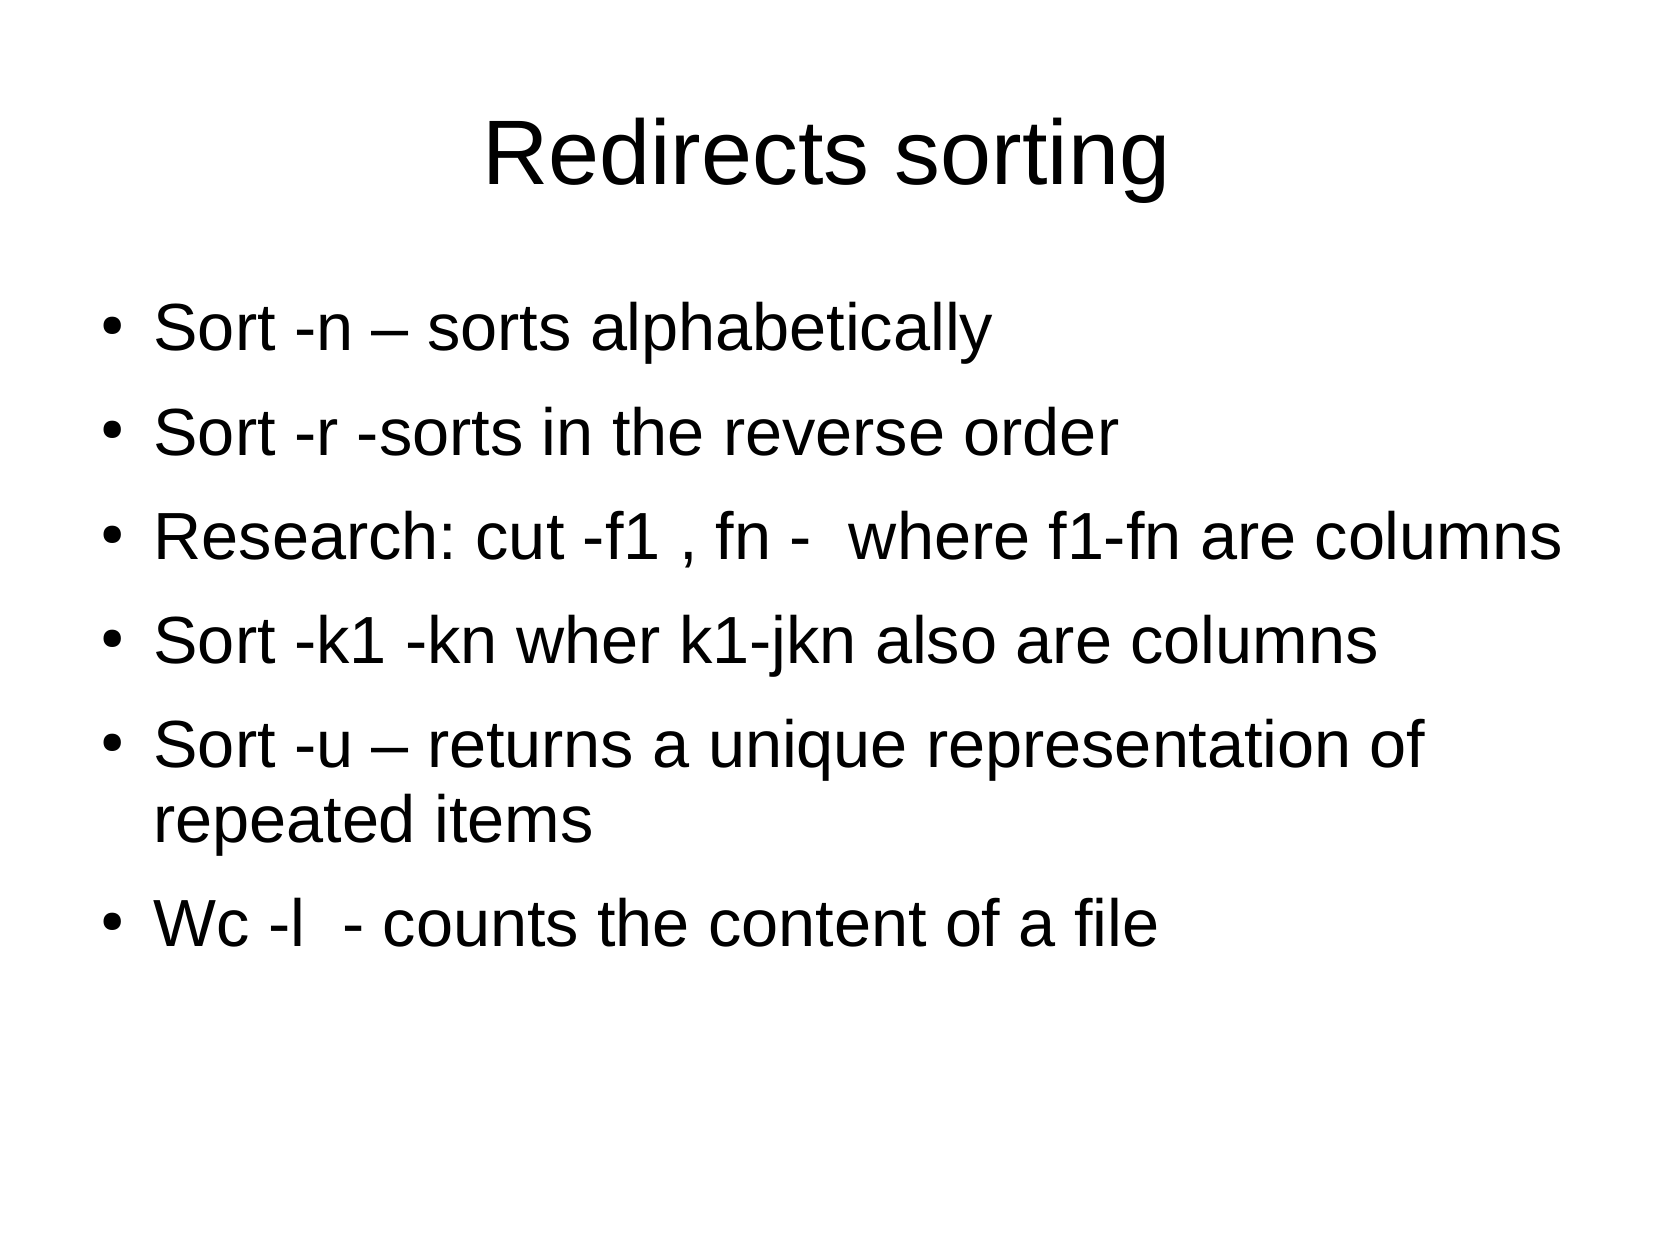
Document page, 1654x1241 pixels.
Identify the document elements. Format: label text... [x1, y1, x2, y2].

title Redirects sorting [82, 49, 1571, 257]
list Sort -n – sorts alphabetically Sort -r -sorts in the reverse order Research: cut -f1 , fn - where f1-fn are columns Sort -k1 -kn wher k1-jkn also are columns Sort -u – returns a unique representation of repeated items Wc -l - counts the content of a file [82, 290, 1571, 1010]
